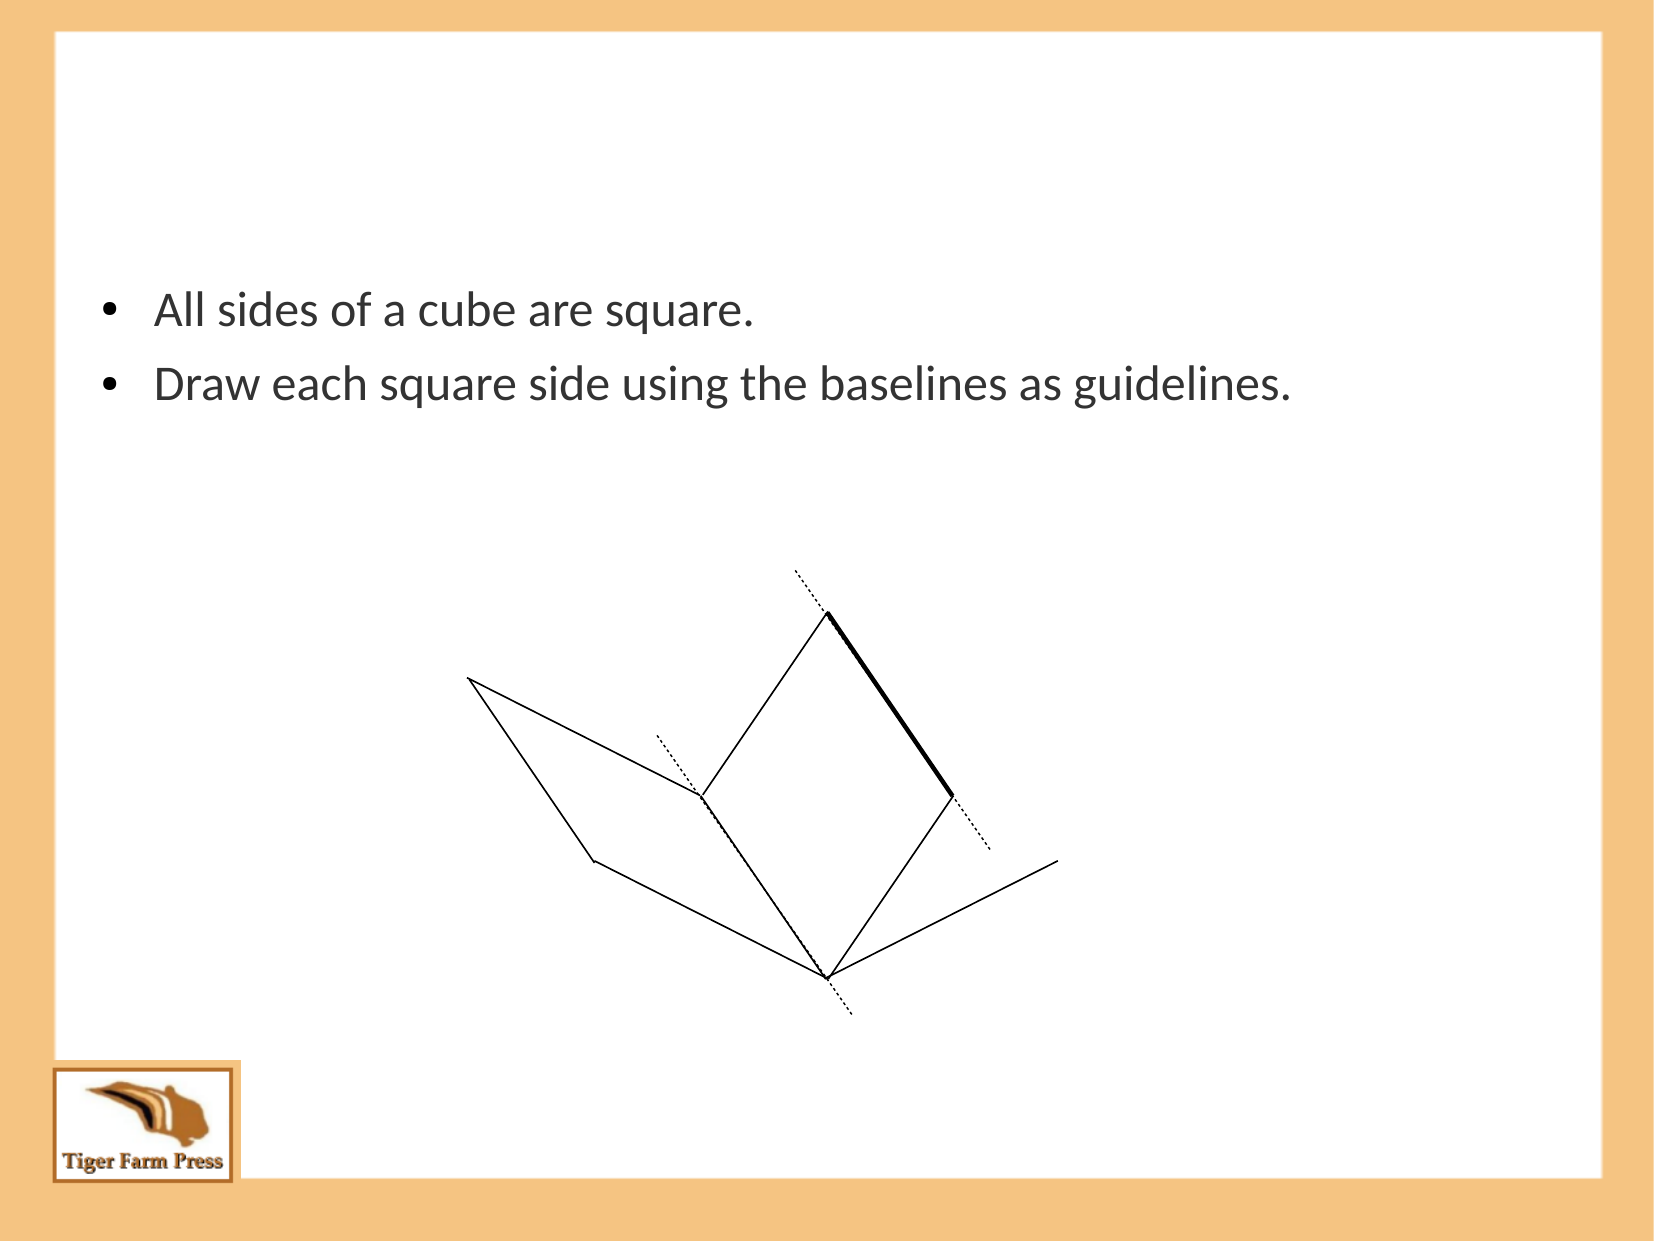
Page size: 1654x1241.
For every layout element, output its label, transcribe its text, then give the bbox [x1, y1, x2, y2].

list All sides of a cube are square. Draw each square side using the baselines as guidelines. [83, 290, 1572, 1109]
picture [0, 0, 1654, 1241]
